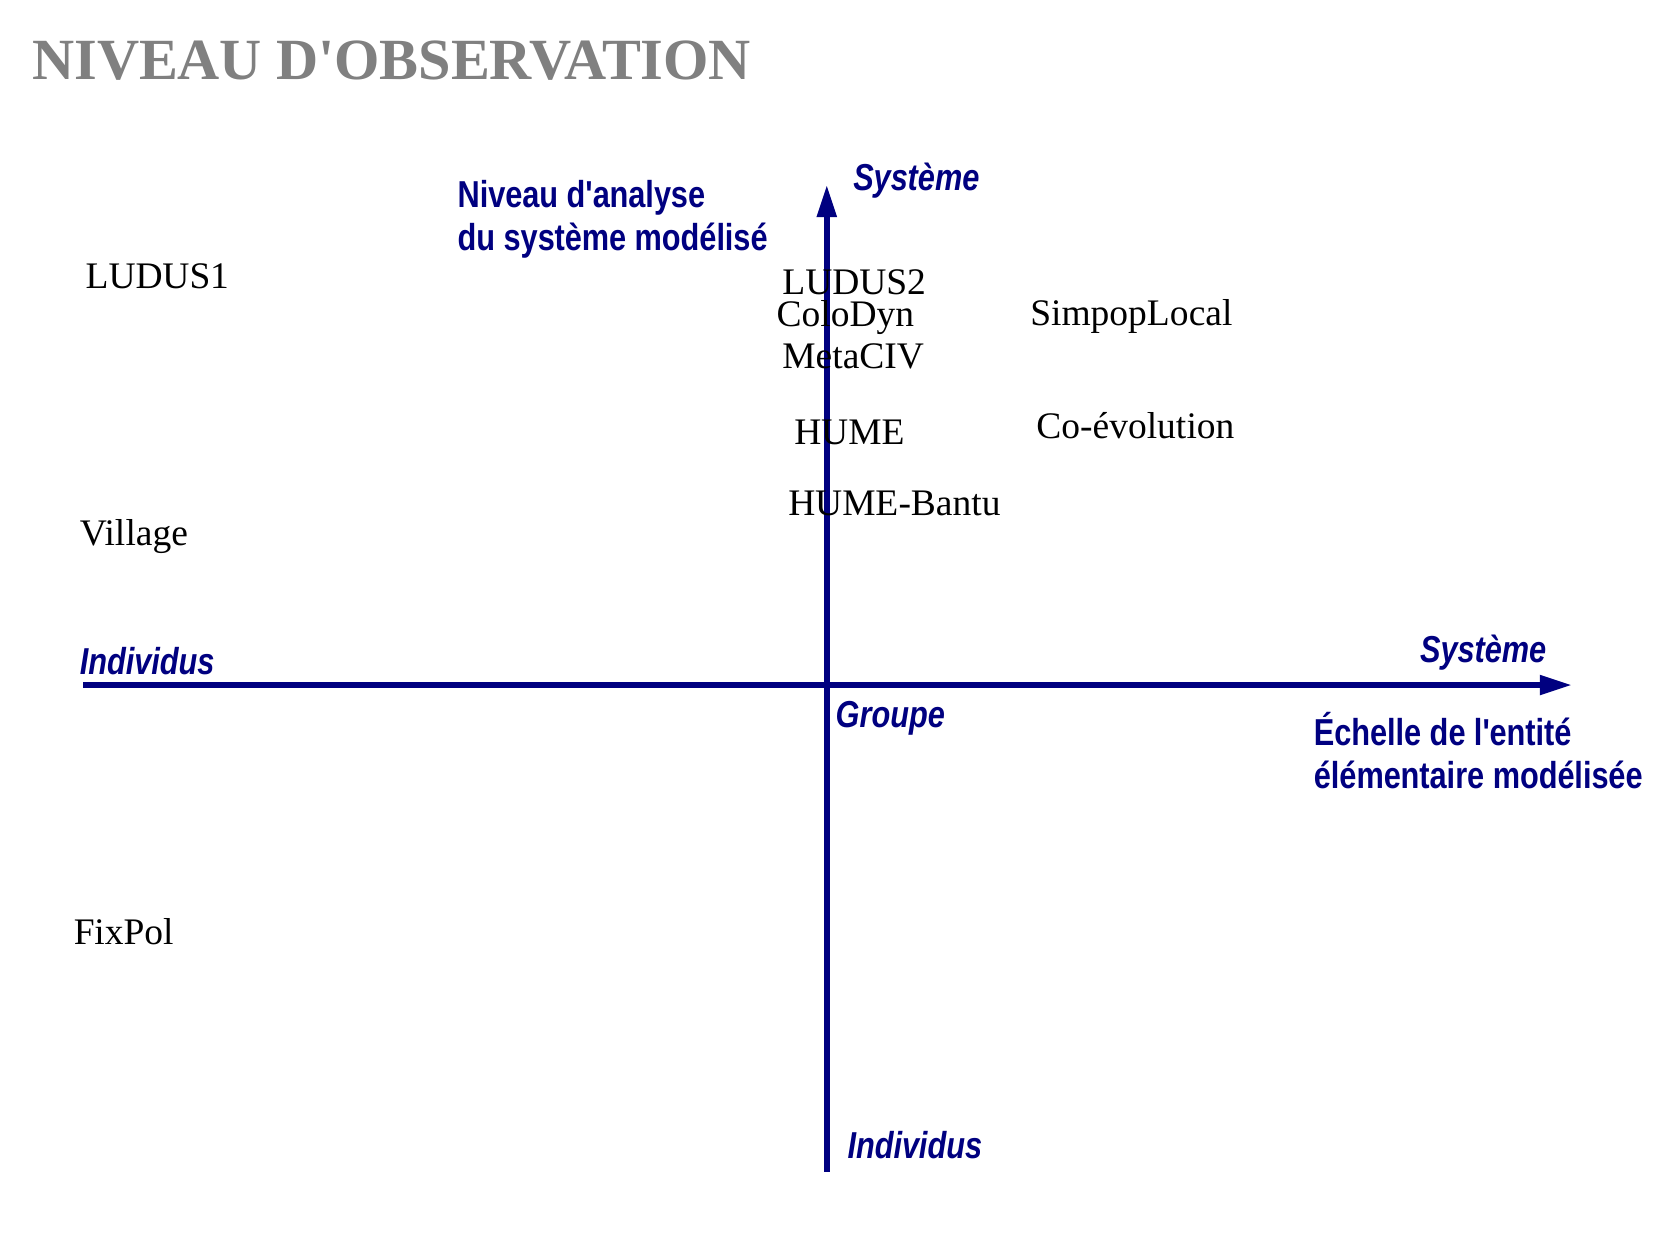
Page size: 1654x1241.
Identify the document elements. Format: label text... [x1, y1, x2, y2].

text_box Groupe [820, 685, 1004, 744]
text_box HUME [779, 403, 957, 461]
text_box Individus [832, 1116, 1016, 1175]
text_box LUDUS2 [767, 253, 957, 311]
text_box Village [64, 504, 207, 561]
text_box Niveau d'analyse du système modélisé [442, 165, 833, 267]
text_box ColoDyn [761, 285, 939, 343]
text_box Individus [64, 631, 249, 691]
text_box NIVEAU D'OBSERVATION [17, 19, 792, 100]
text_box Système [838, 147, 1010, 206]
text_box Co-évolution [1021, 397, 1282, 454]
text_box SimpopLocal [1015, 285, 1276, 342]
text_box MetaCIV [767, 327, 945, 384]
text_box LUDUS1 [70, 248, 260, 305]
text_box HUME-Bantu [773, 474, 1034, 531]
text_box Échelle de l'entité élémentaire modélisée [1299, 702, 1654, 805]
text_box FixPol [59, 903, 189, 961]
text_box Système [1405, 620, 1577, 679]
